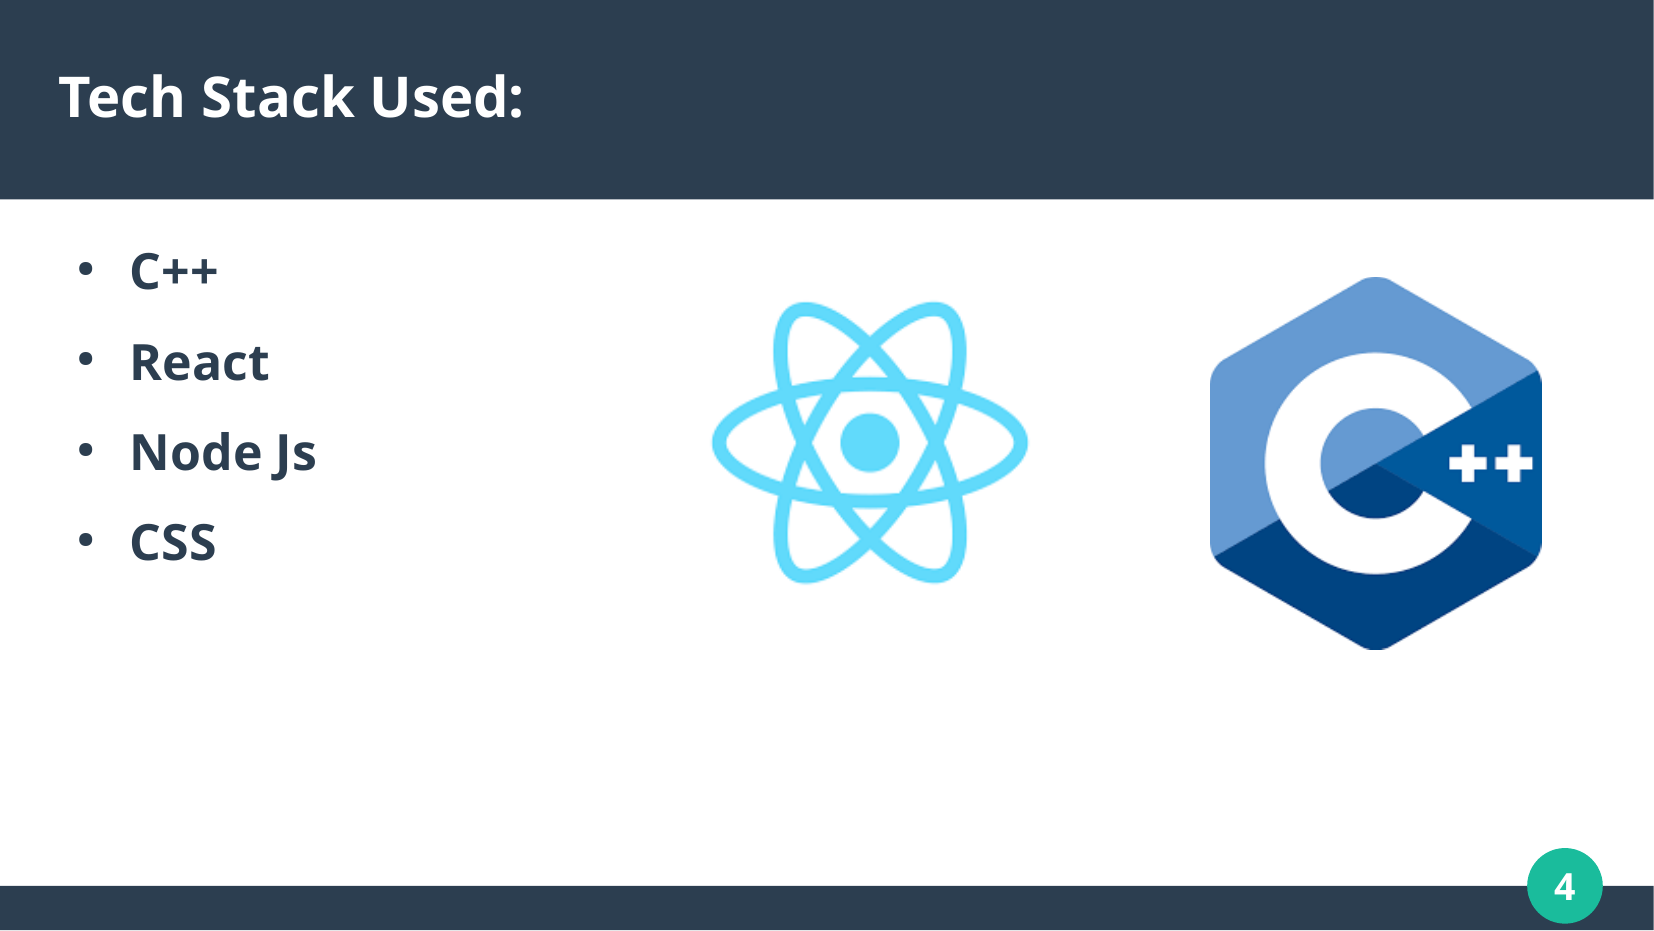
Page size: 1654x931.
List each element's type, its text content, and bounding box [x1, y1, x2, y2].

picture [1210, 277, 1542, 650]
picture [599, 252, 1142, 636]
title Tech Stack Used: [59, 37, 1595, 156]
list C++ React Node Js CSS [59, 236, 1595, 857]
